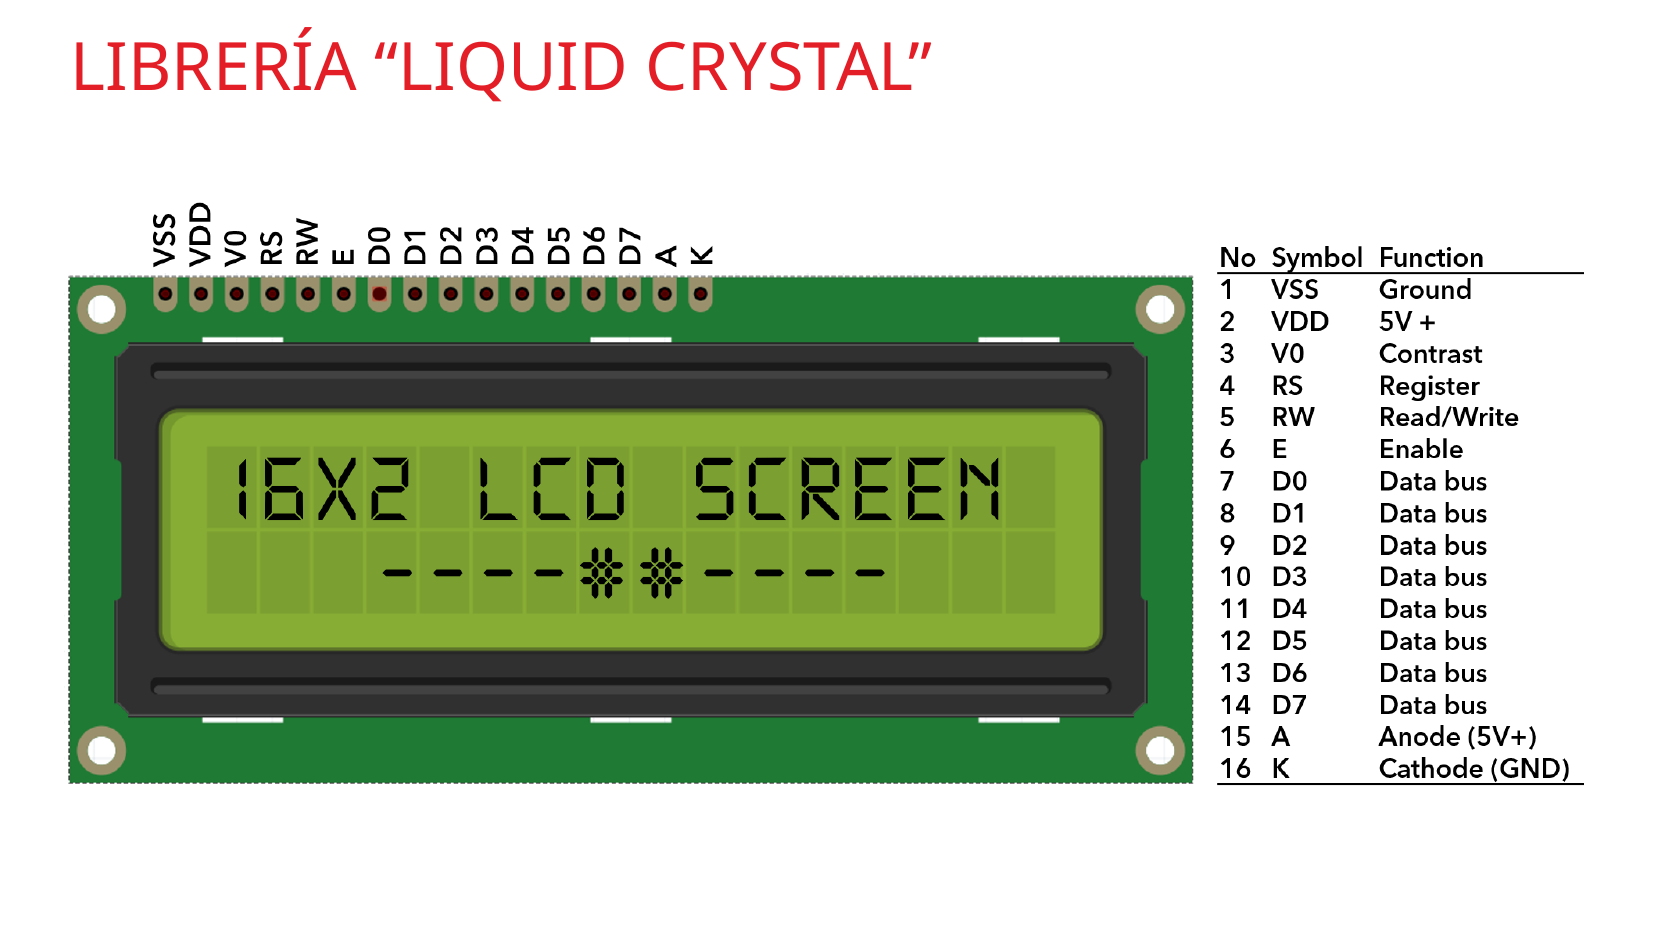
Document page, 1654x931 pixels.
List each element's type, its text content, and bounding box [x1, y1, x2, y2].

title LIBRERÍA “LIQUID CRYSTAL” [70, 11, 1347, 118]
picture [57, 195, 1597, 793]
